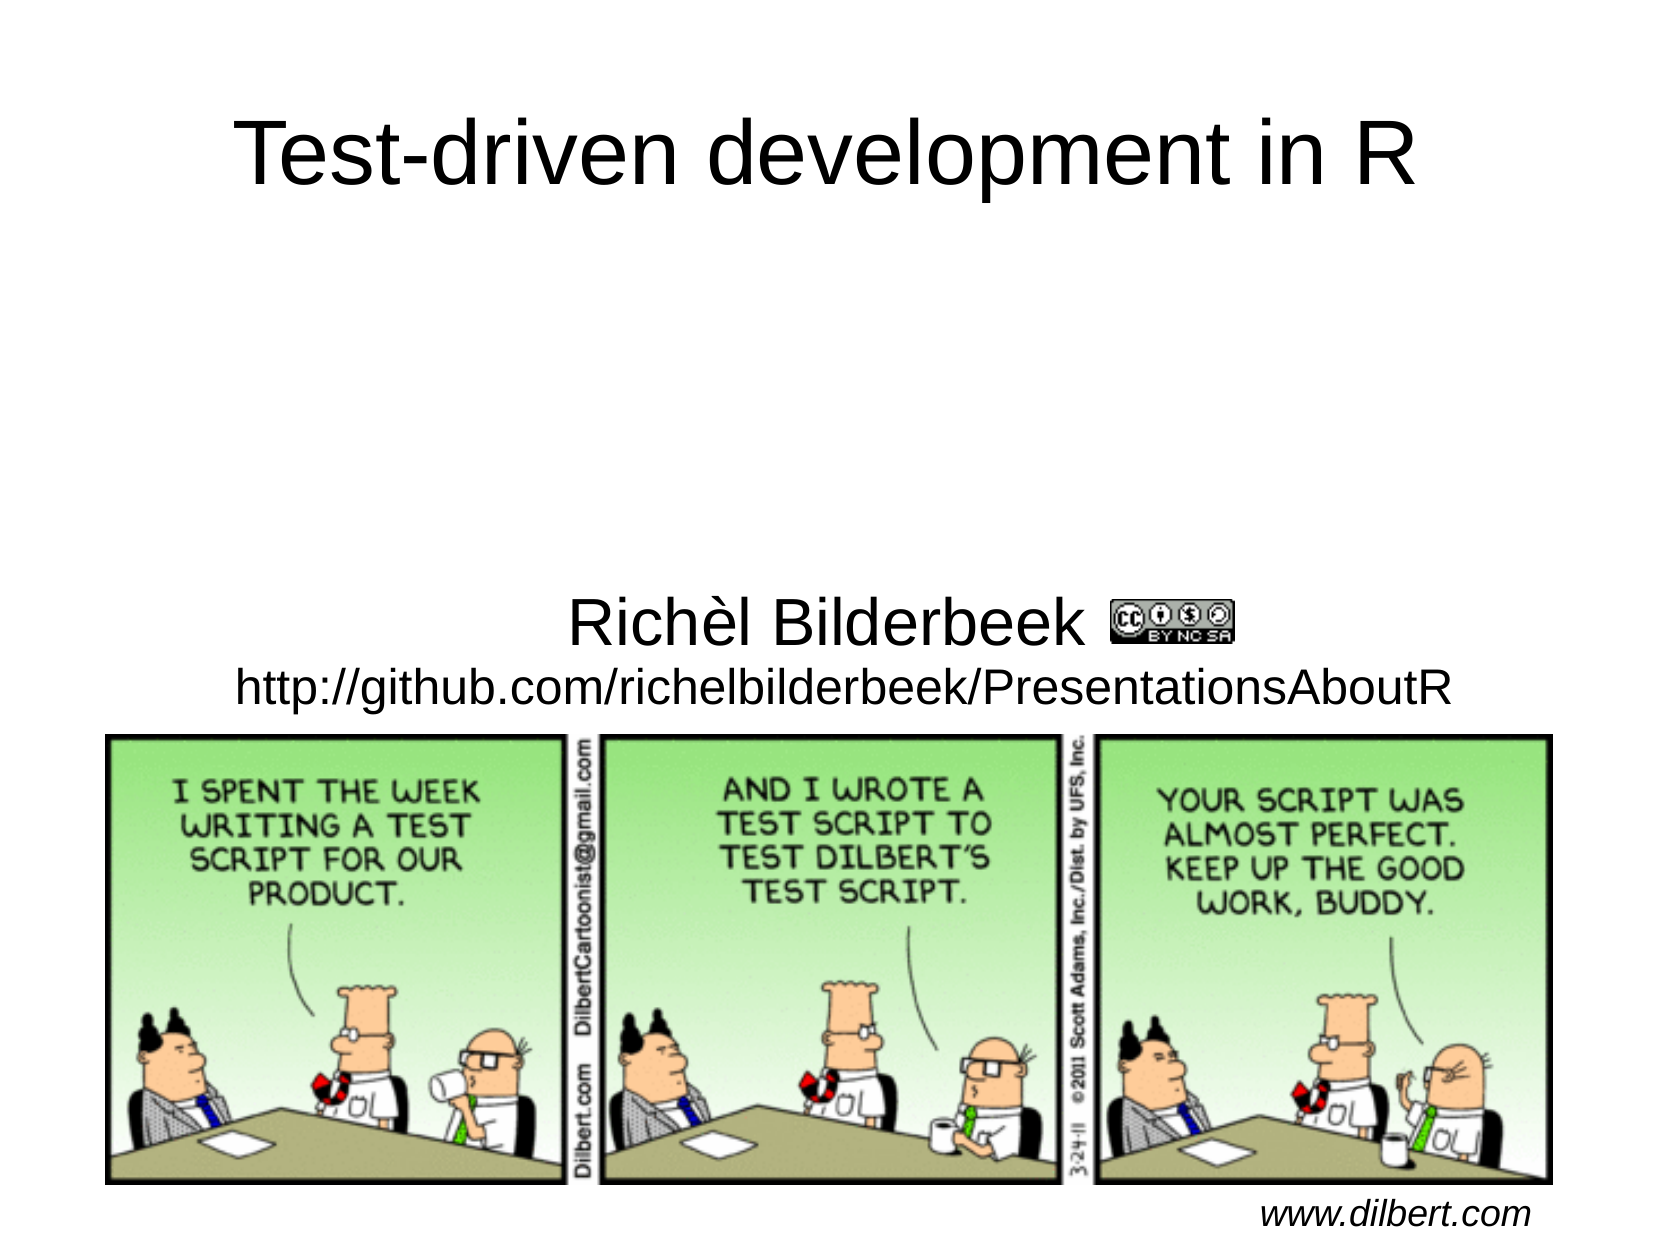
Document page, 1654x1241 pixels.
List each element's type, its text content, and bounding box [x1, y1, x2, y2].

subtitle Richèl Bilderbeek http://github.com/richelbilderbeek/PresentationsAboutR [82, 290, 1571, 1010]
text_box www.dilbert.com [1245, 1185, 1547, 1241]
picture [105, 734, 1553, 1186]
picture [1110, 599, 1235, 644]
title Test-driven development in R [82, 49, 1571, 257]
